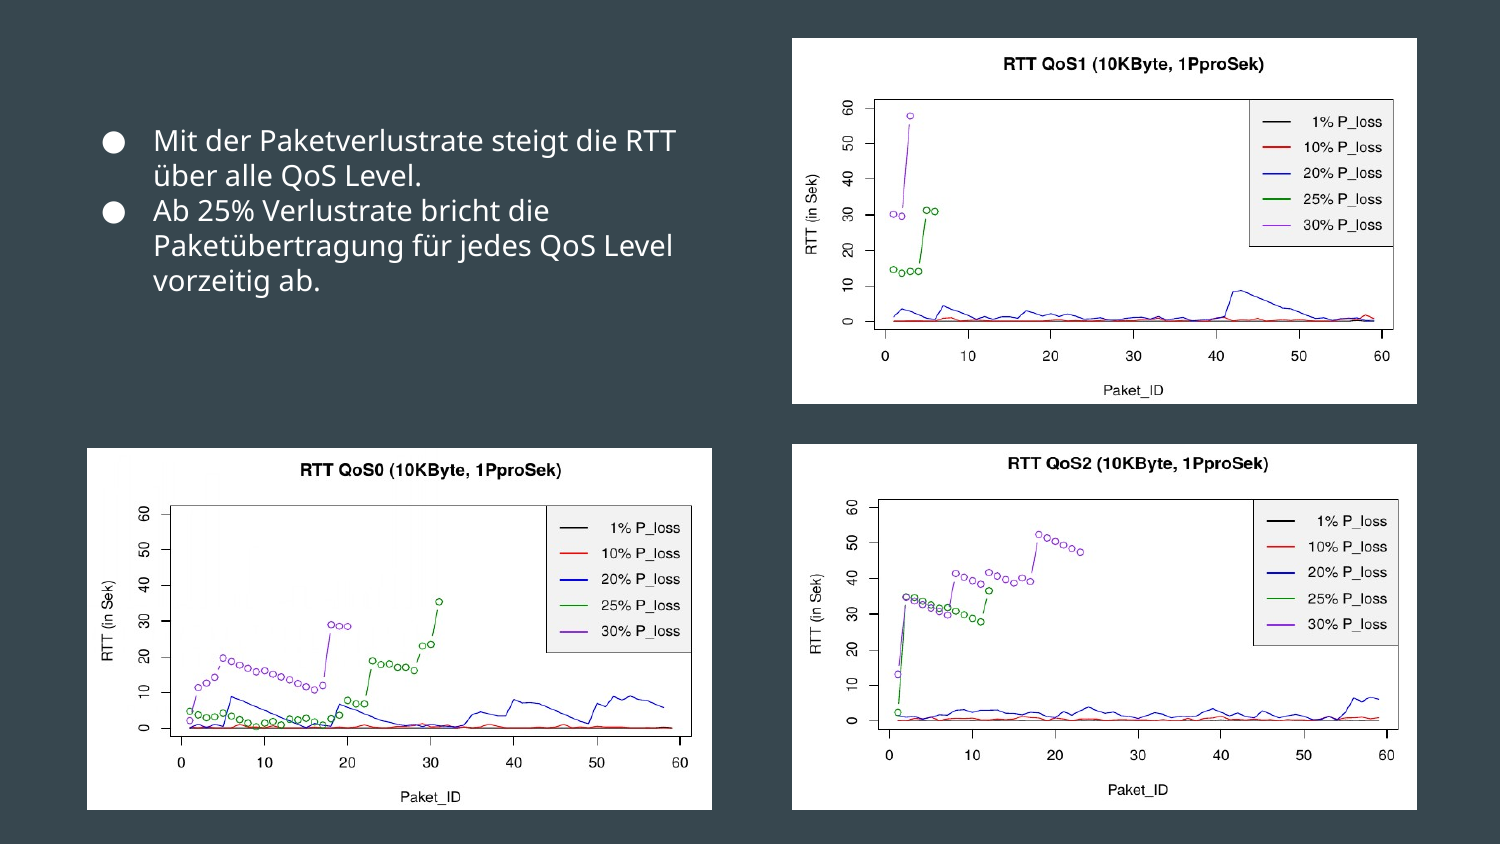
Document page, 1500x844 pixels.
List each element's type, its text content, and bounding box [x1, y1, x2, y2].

picture [87, 448, 712, 810]
picture [792, 38, 1417, 404]
picture [792, 444, 1417, 810]
list Mit der Paketverlustrate steigt die RTT über alle QoS Level. Ab 25% Verlustrate bricht die Paketübertragung für jedes QoS Level vorzeitig ab. [63, 106, 726, 347]
